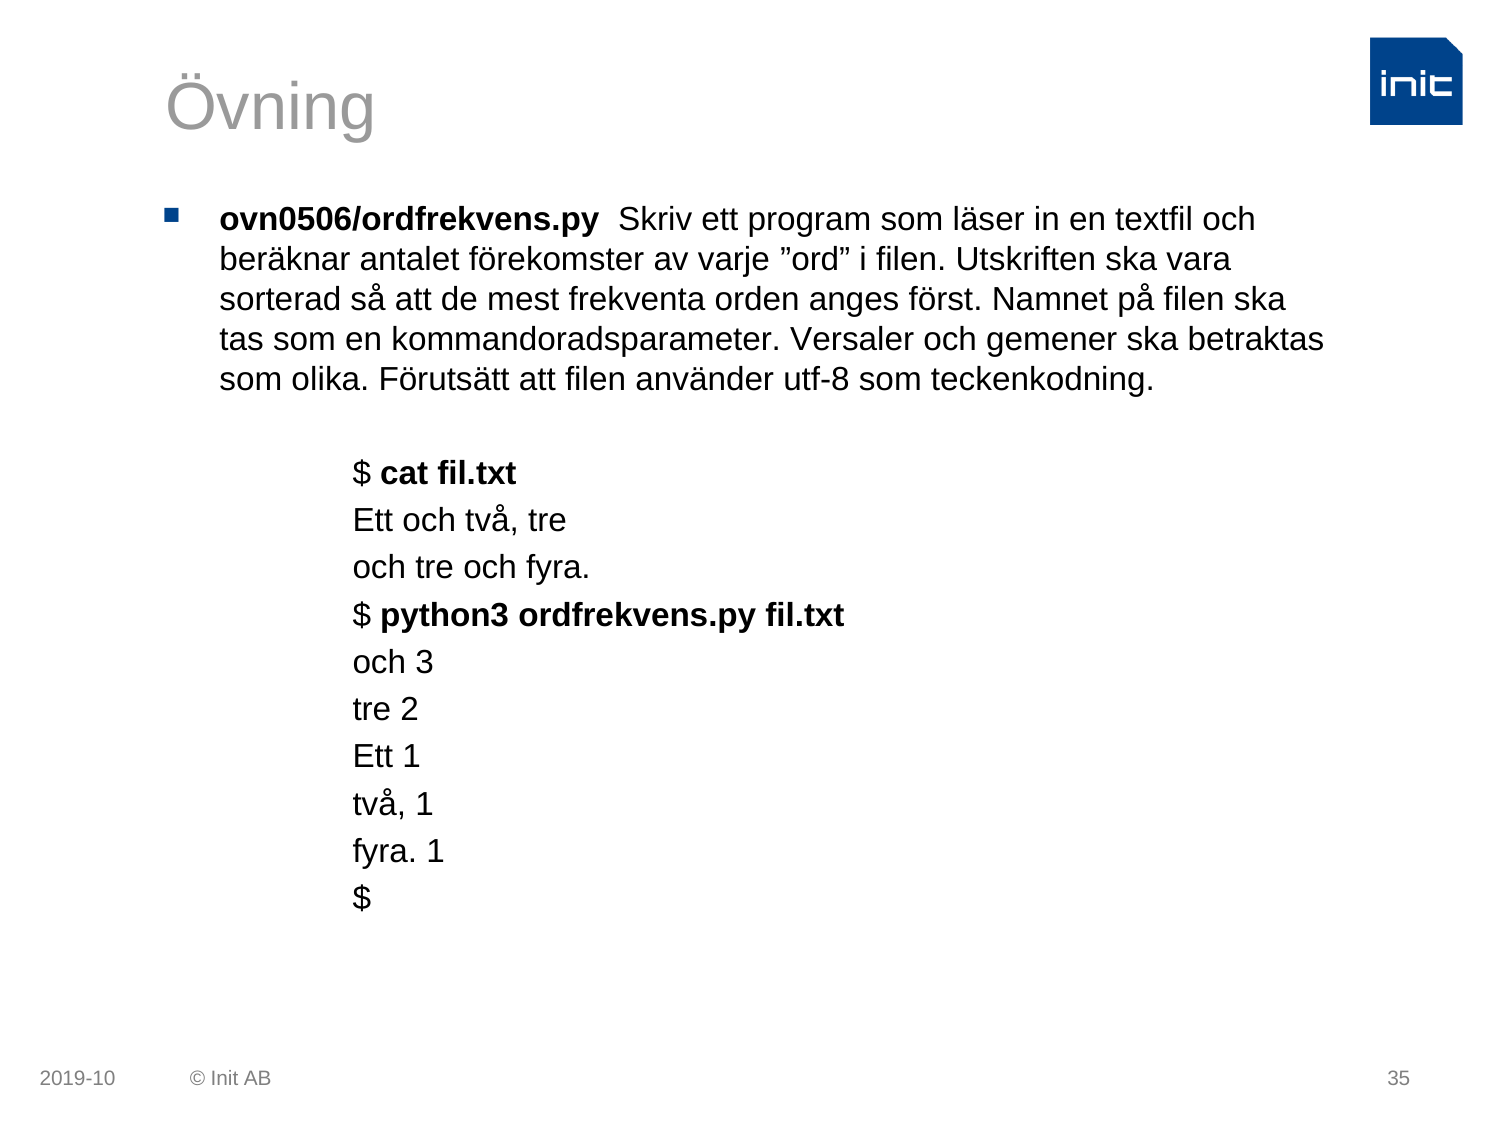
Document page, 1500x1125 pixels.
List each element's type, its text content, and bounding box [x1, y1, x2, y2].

text_box © Init AB [174, 1037, 1326, 1098]
text_box Övning [150, 0, 1351, 151]
text_box 2019-10 [24, 1037, 151, 1098]
text_box ovn0506/ordfrekvens.py Skriv ett program som läser in en textfil och beräknar antalet förekomster av varje ”ord” i filen. Utskriften ska vara sorterad så att de mest frekventa orden anges först. Namnet på filen ska tas som en kommandoradsparameter. Versaler och gemener ska betraktas som olika. Förutsätt att filen använder utf-8 som teckenkodning. $ cat fil.txt Ett och två, tre och tre och fyra. $ python3 ordfrekvens.py fil.txt och 3 tre 2 Ett 1 två, 1 fyra. 1 $ [150, 189, 1351, 963]
text_box <nummer> [1350, 1037, 1426, 1098]
picture [1370, 37, 1463, 125]
